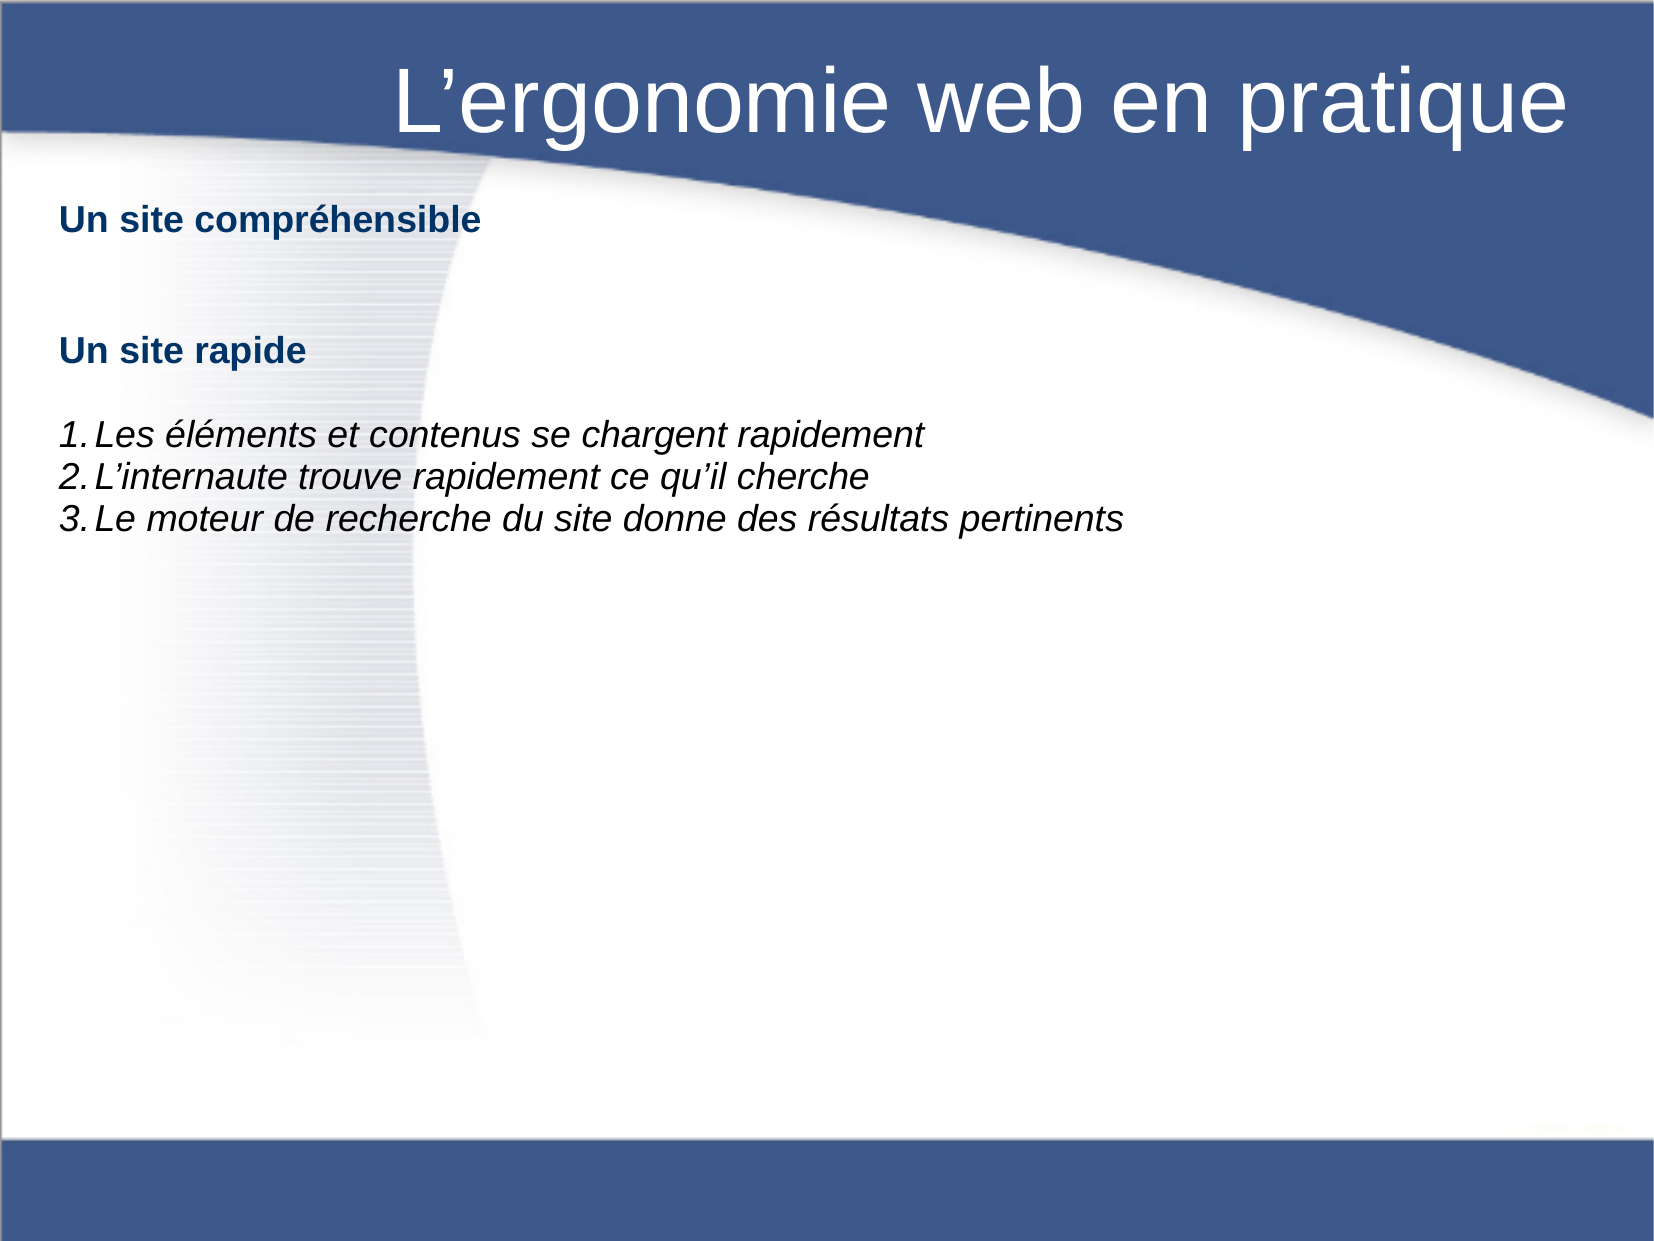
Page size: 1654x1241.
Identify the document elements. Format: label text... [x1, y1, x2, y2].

title L’ergonomie web en pratique [82, 49, 1571, 198]
text_box Un site compréhensible Un site rapide Les éléments et contenus se chargent rapidement L’internaute trouve rapidement ce qu’il cherche Le moteur de recherche du site donne des résultats pertinents [59, 198, 1583, 1146]
picture [0, 0, 1654, 1241]
